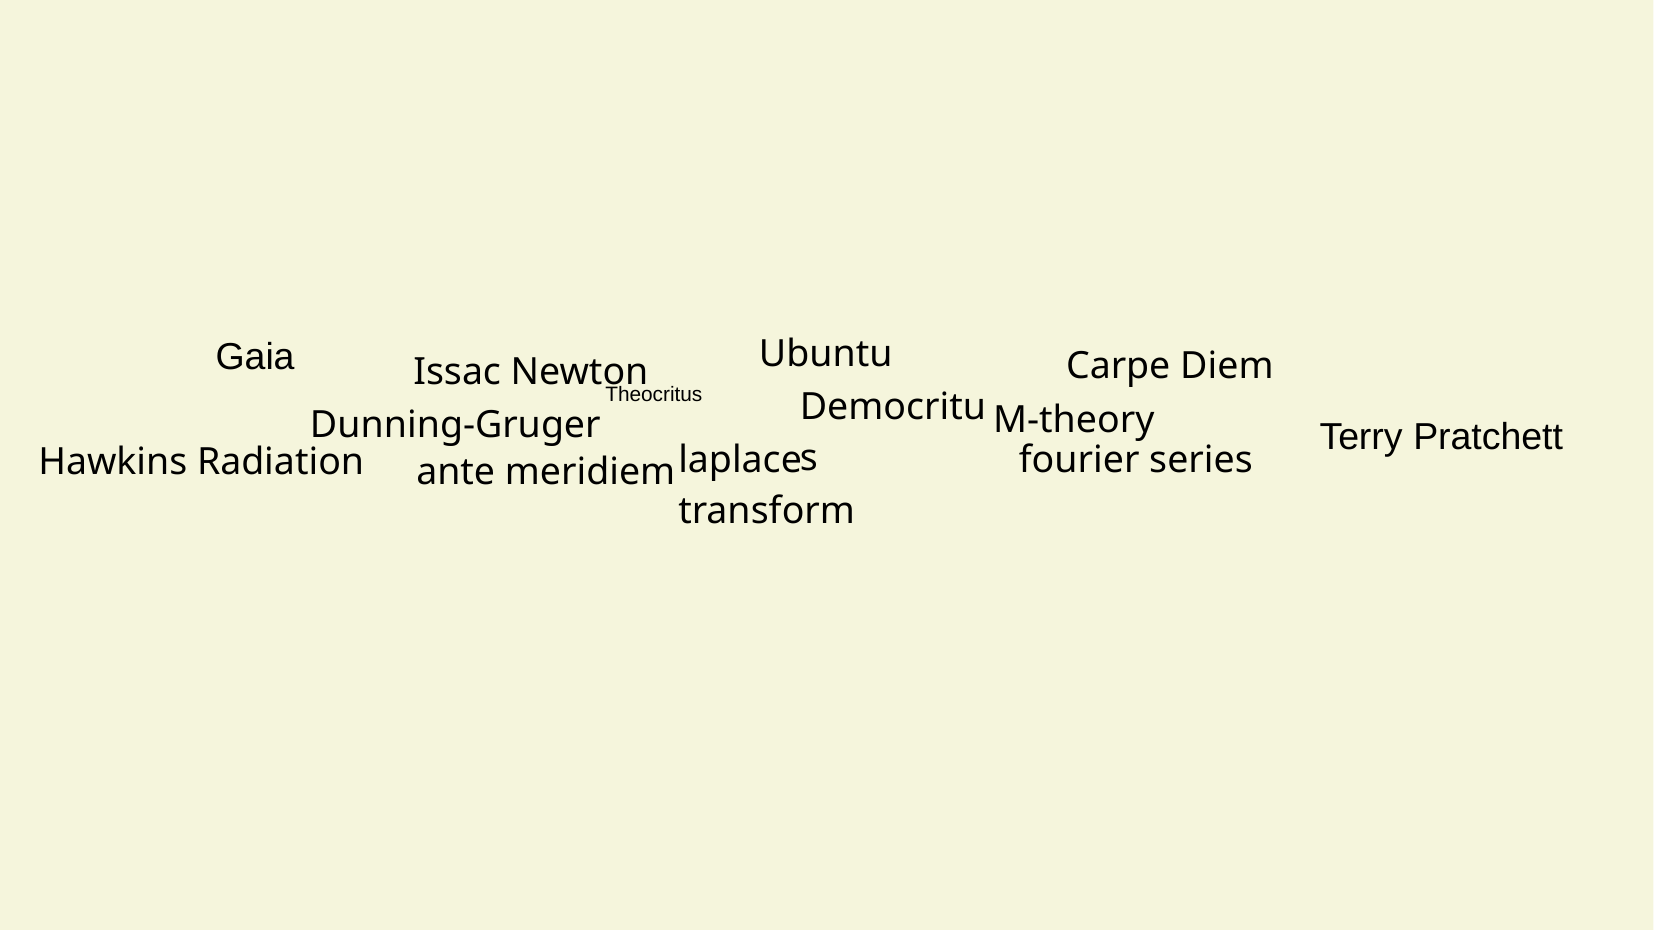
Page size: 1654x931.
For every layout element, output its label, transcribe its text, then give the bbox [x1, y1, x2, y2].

text_box Hawkins Radiation [23, 427, 477, 488]
text_box laplace transform [663, 425, 981, 472]
text_box Gaia [200, 328, 310, 385]
text_box Ubuntu [744, 318, 898, 407]
text_box M-theory [1004, 384, 1170, 425]
text_box Dunning-Gruger [295, 390, 588, 449]
text_box Terry Pratchett [1304, 408, 1579, 466]
text_box Issac Newton [398, 337, 626, 390]
text_box Democritus [785, 371, 1004, 438]
text_box Carpe Diem [1051, 330, 1305, 409]
text_box Theocritus [590, 375, 718, 414]
text_box ante meridiem [477, 437, 652, 488]
text_box [484, 472, 1063, 530]
text_box fourier series [1003, 425, 1335, 508]
